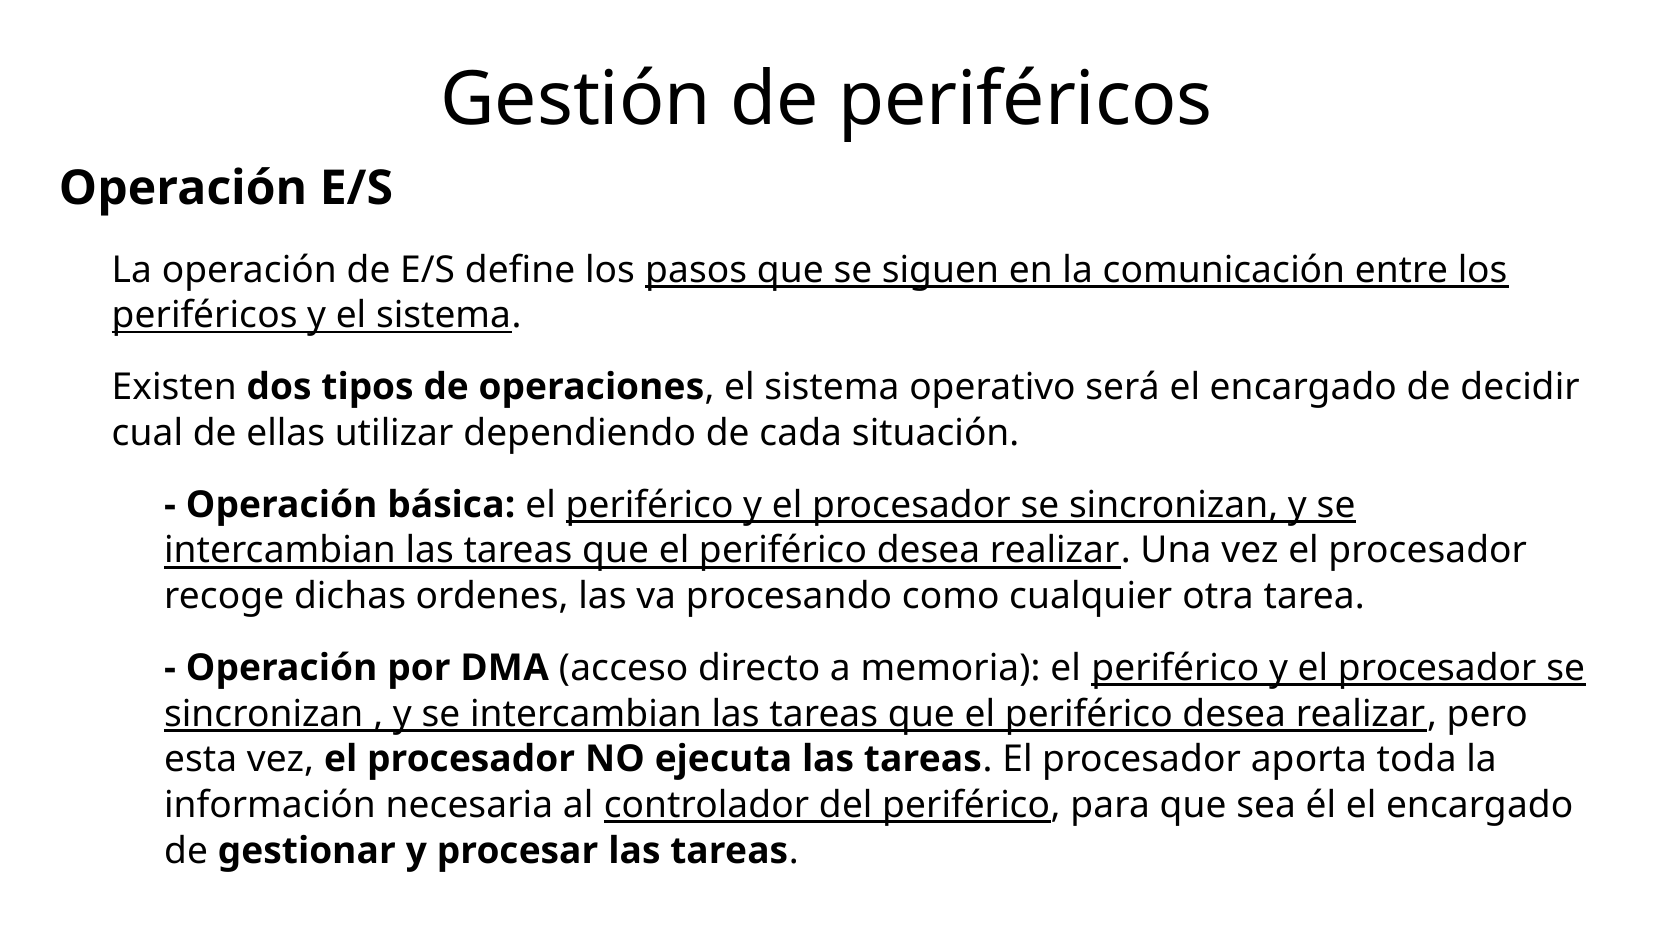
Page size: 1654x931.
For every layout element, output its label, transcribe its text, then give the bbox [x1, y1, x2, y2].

title Gestión de periféricos [82, 42, 1571, 148]
list Operación E/S La operación de E/S define los pasos que se siguen en la comunicación entre los periféricos y el sistema. Existen dos tipos de operaciones, el sistema operativo será el encargado de decidir cual de ellas utilizar dependiendo de cada situación. - Operación básica: el periférico y el procesador se sincronizan, y se intercambian las tareas que el periférico desea realizar. Una vez el procesador recoge dichas ordenes, las va procesando como cualquier otra tarea. - Operación por DMA (acceso directo a memoria): el periférico y el procesador se sincronizan , y se intercambian las tareas que el periférico desea realizar, pero esta vez, el procesador NO ejecuta las tareas. El procesador aporta toda la información necesaria al controlador del periférico, para que sea él el encargado de gestionar y procesar las tareas. [59, 153, 1595, 886]
